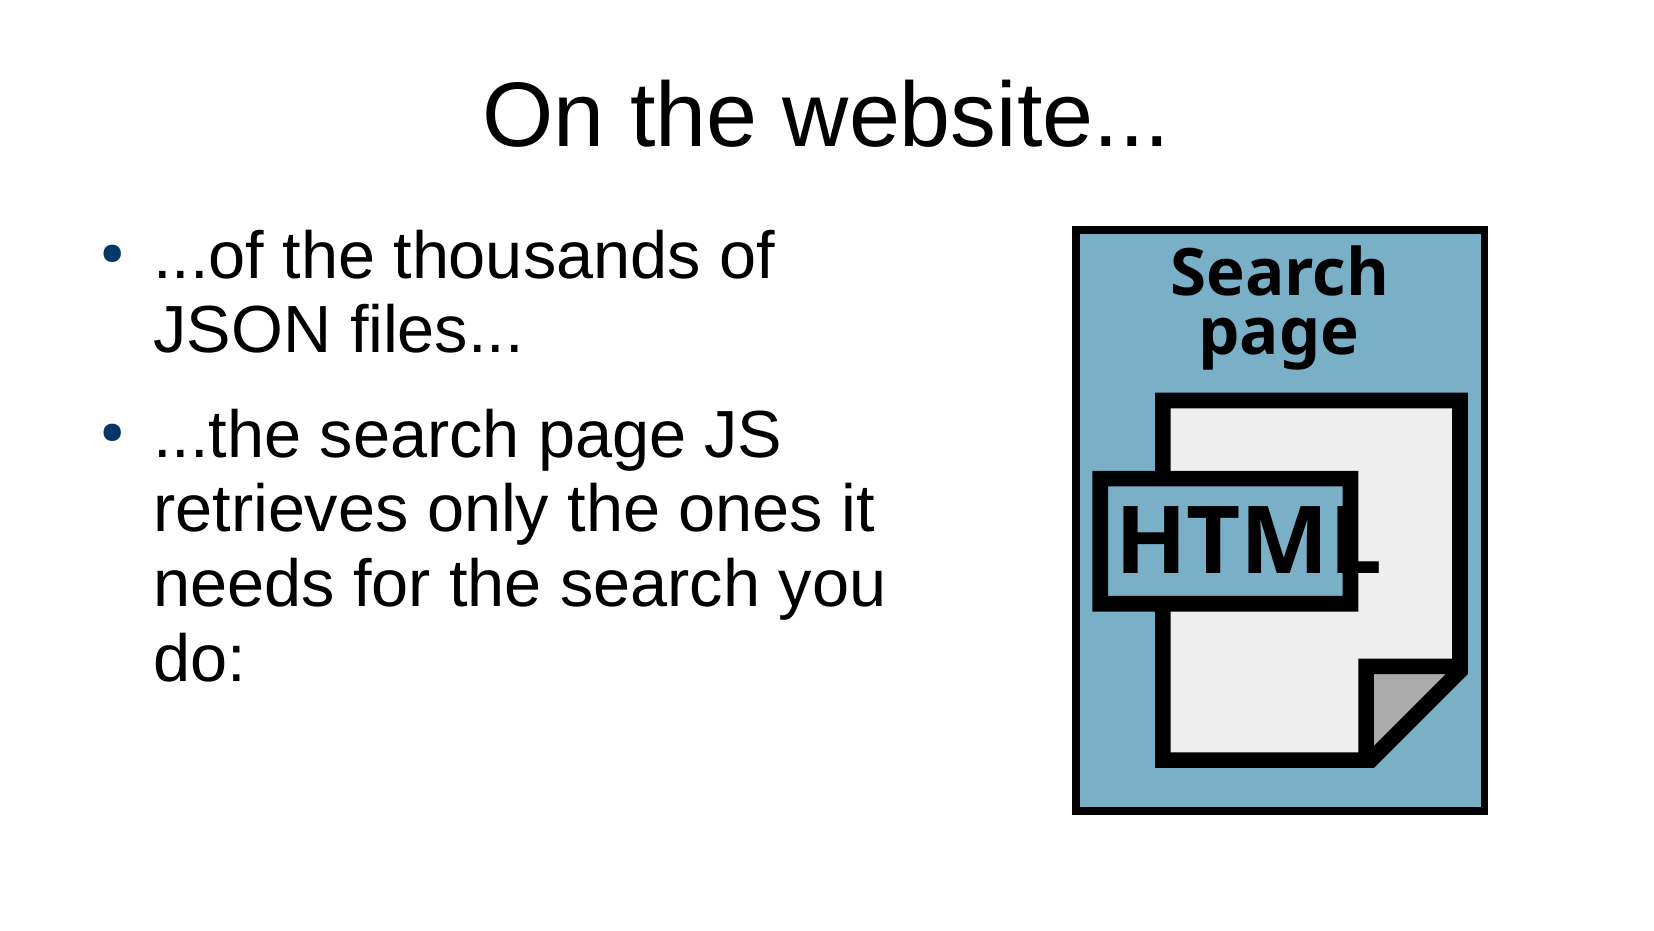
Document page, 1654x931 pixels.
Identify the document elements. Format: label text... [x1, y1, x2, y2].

list ...of the thousands of JSON files... ...the search page JS retrieves only the ones it needs for the search you do: [82, 217, 969, 758]
title On the website... [82, 37, 1571, 193]
picture [1072, 225, 1489, 815]
